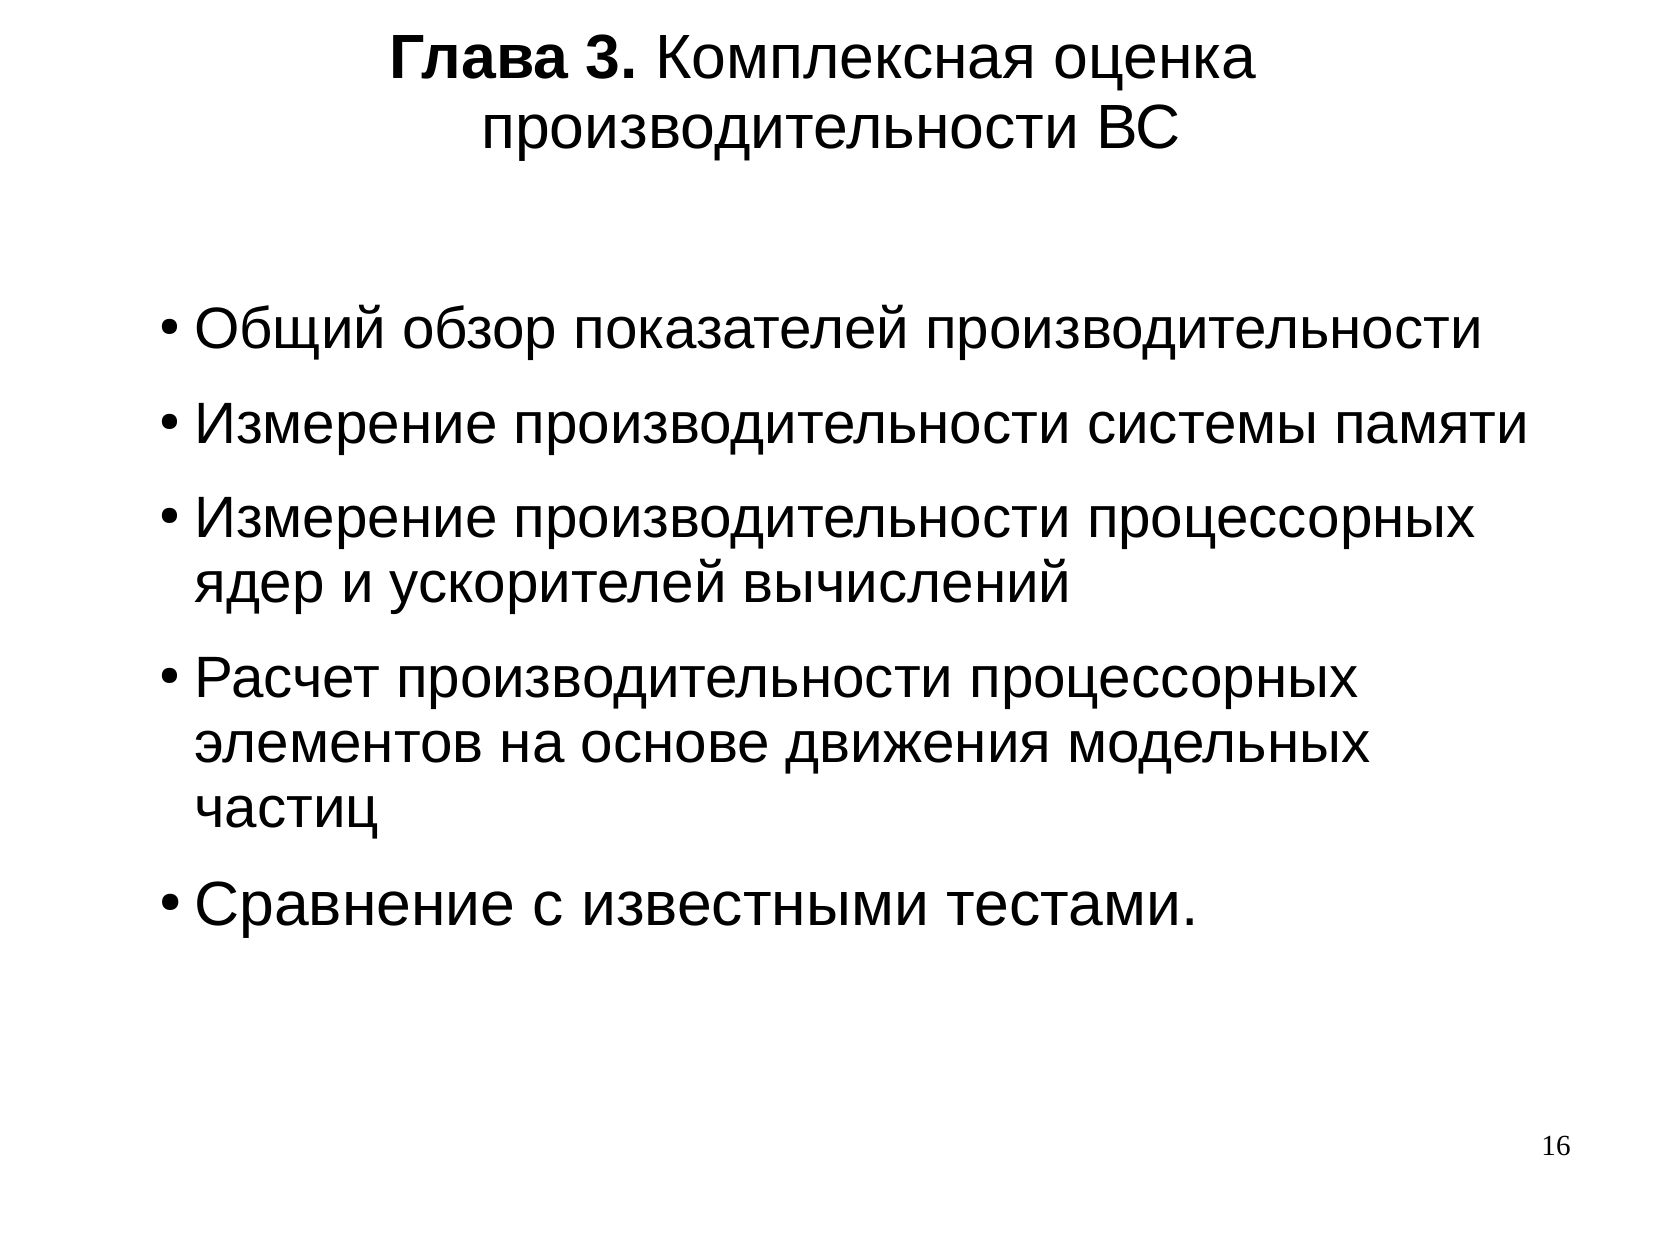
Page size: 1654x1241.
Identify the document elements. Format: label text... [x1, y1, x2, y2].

text_box Общий обзор показателей производительности Измерение производительности системы памяти Измерение производительности процессорных ядер и ускорителей вычислений Расчет производительности процессорных элементов на основе движения модельных частиц Сравнение с известными тестами. [144, 288, 1546, 1022]
text_box Глава 3. Комплексная оценка производительности ВС [375, 15, 1411, 170]
